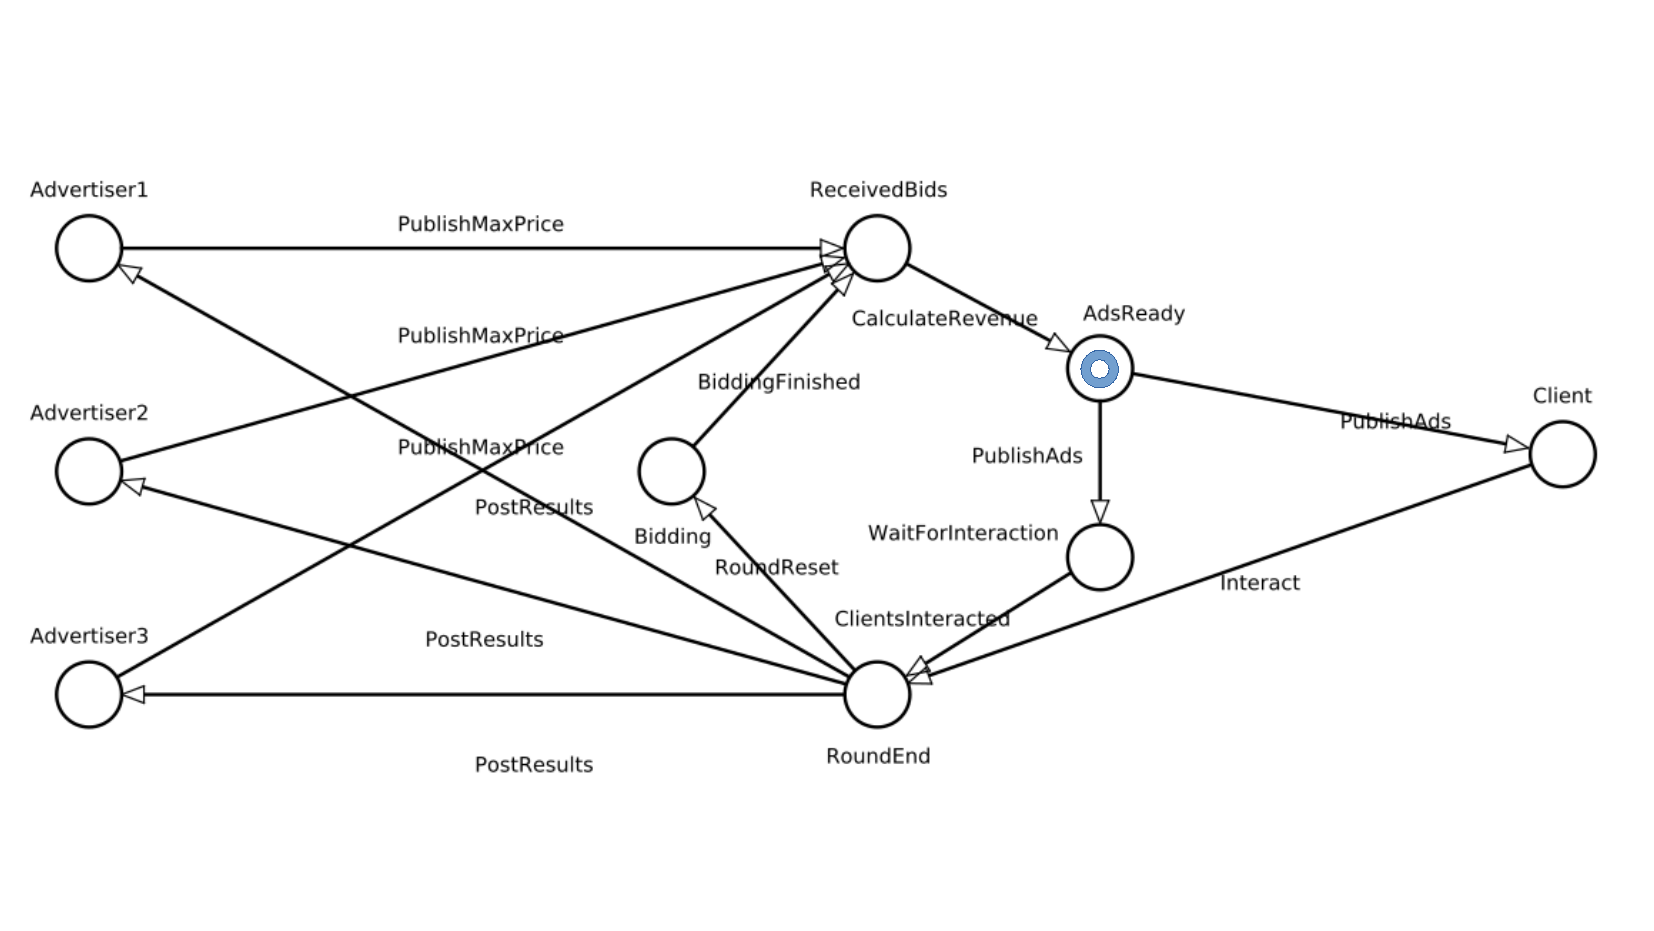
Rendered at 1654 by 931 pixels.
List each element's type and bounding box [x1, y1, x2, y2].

picture [15, 164, 1613, 774]
text_box [1080, 350, 1119, 388]
